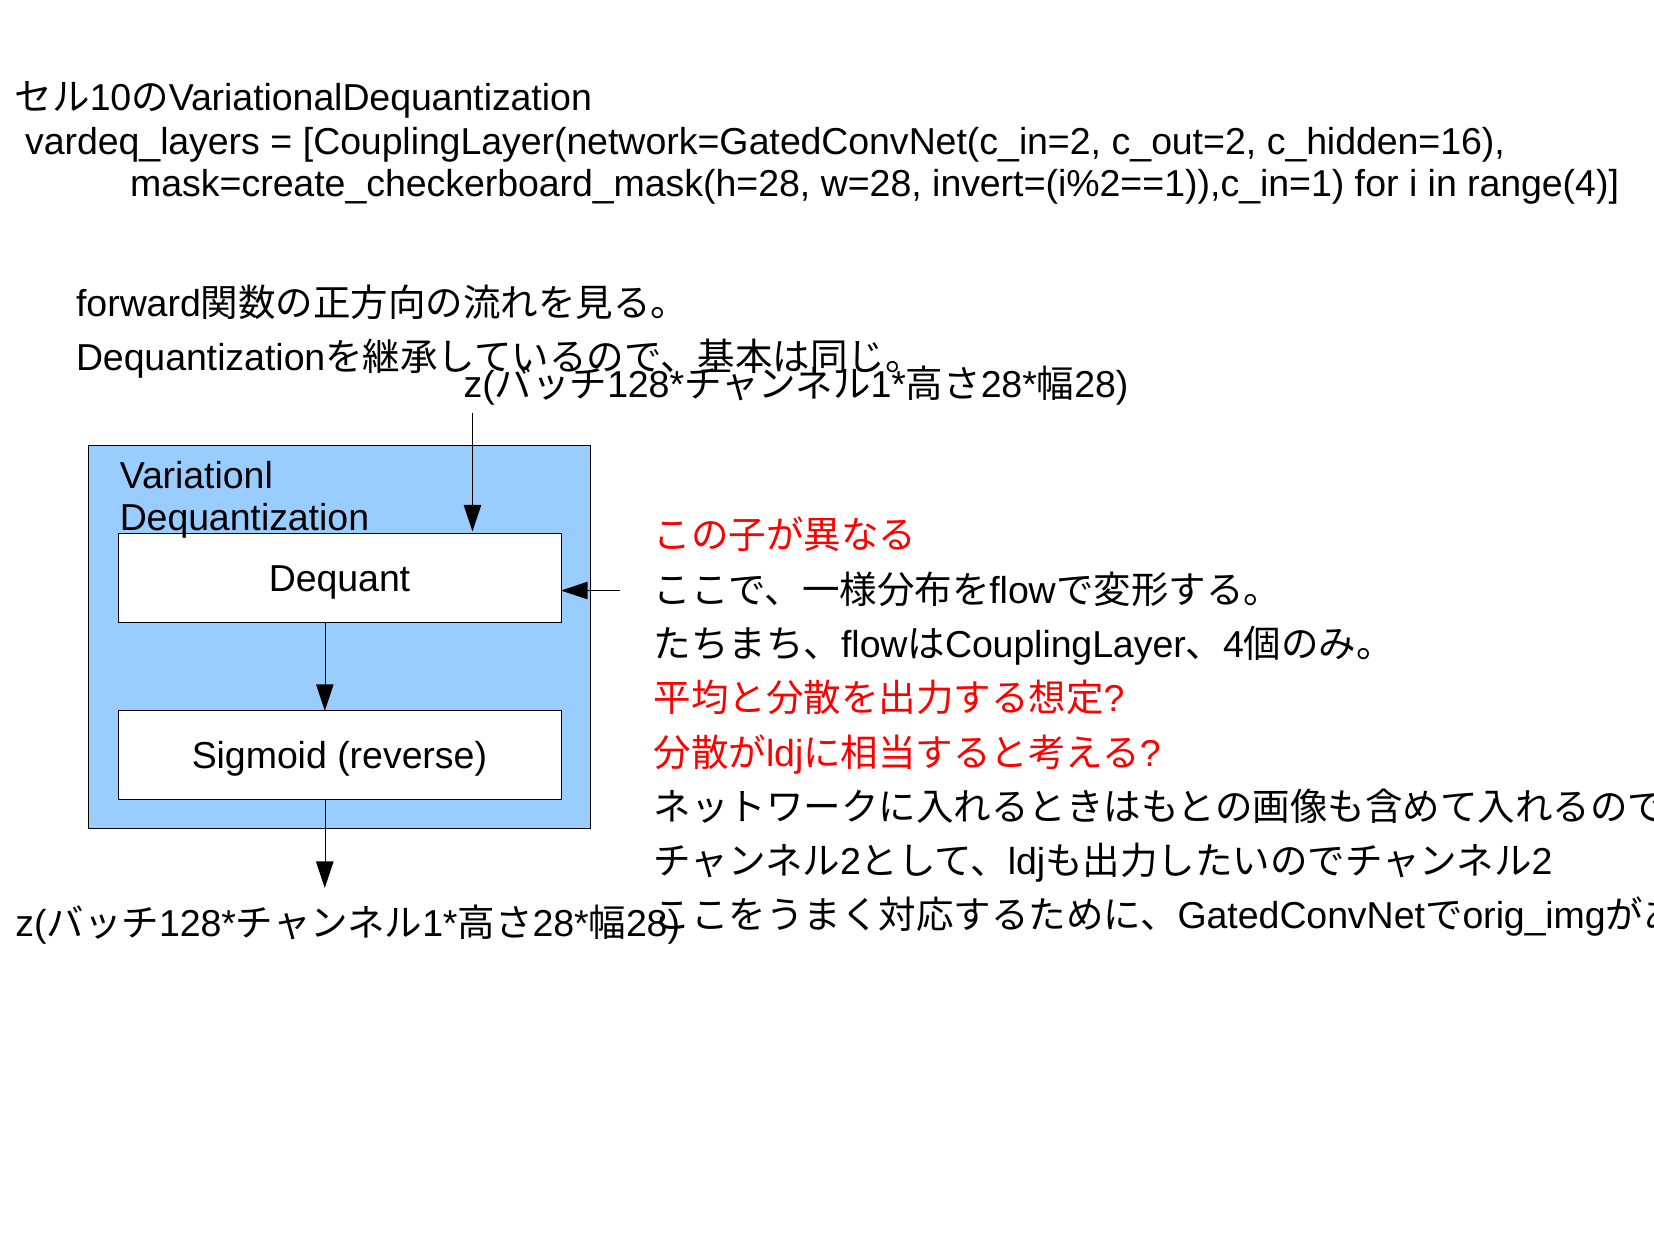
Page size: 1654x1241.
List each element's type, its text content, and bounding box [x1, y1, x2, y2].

text_box Variationl Dequantization [104, 447, 384, 547]
text_box Sigmoid (reverse) [118, 710, 562, 800]
text_box forward関数の正方向の流れを見る。 Dequantizationを継承しているので、基本は同じ。 [61, 265, 878, 365]
text_box z(バッチ128*チャンネル1*高さ28*幅28) [0, 885, 656, 943]
text_box この子が異なる ここで、一様分布をflowで変形する。 たちまち、flowはCouplingLayer、4個のみ。 平均と分散を出力する想定? 分散がldjに相当すると考える? ネットワークに入れるときはもとの画像も含めて入れるので、 チャンネル2として、ldjも出力したいのでチャンネル2 ここをうまく対応するために、GatedConvNetでorig_imgがある [638, 498, 1647, 841]
text_box z(バッチ128*チャンネル1*高さ28*幅28) [448, 346, 1104, 404]
text_box セル10のVariationalDequantization vardeq_layers = [CouplingLayer(network=GatedConvNet(c_in=2, c_out=2, c_hidden=16), mask=create_checkerboard_mask(h=28, w=28, invert=(i%2==1)),c_in=1) for i in range(4)] [0, 59, 1634, 201]
text_box [326, 591, 591, 829]
text_box [88, 445, 591, 829]
text_box Dequant [118, 533, 562, 623]
